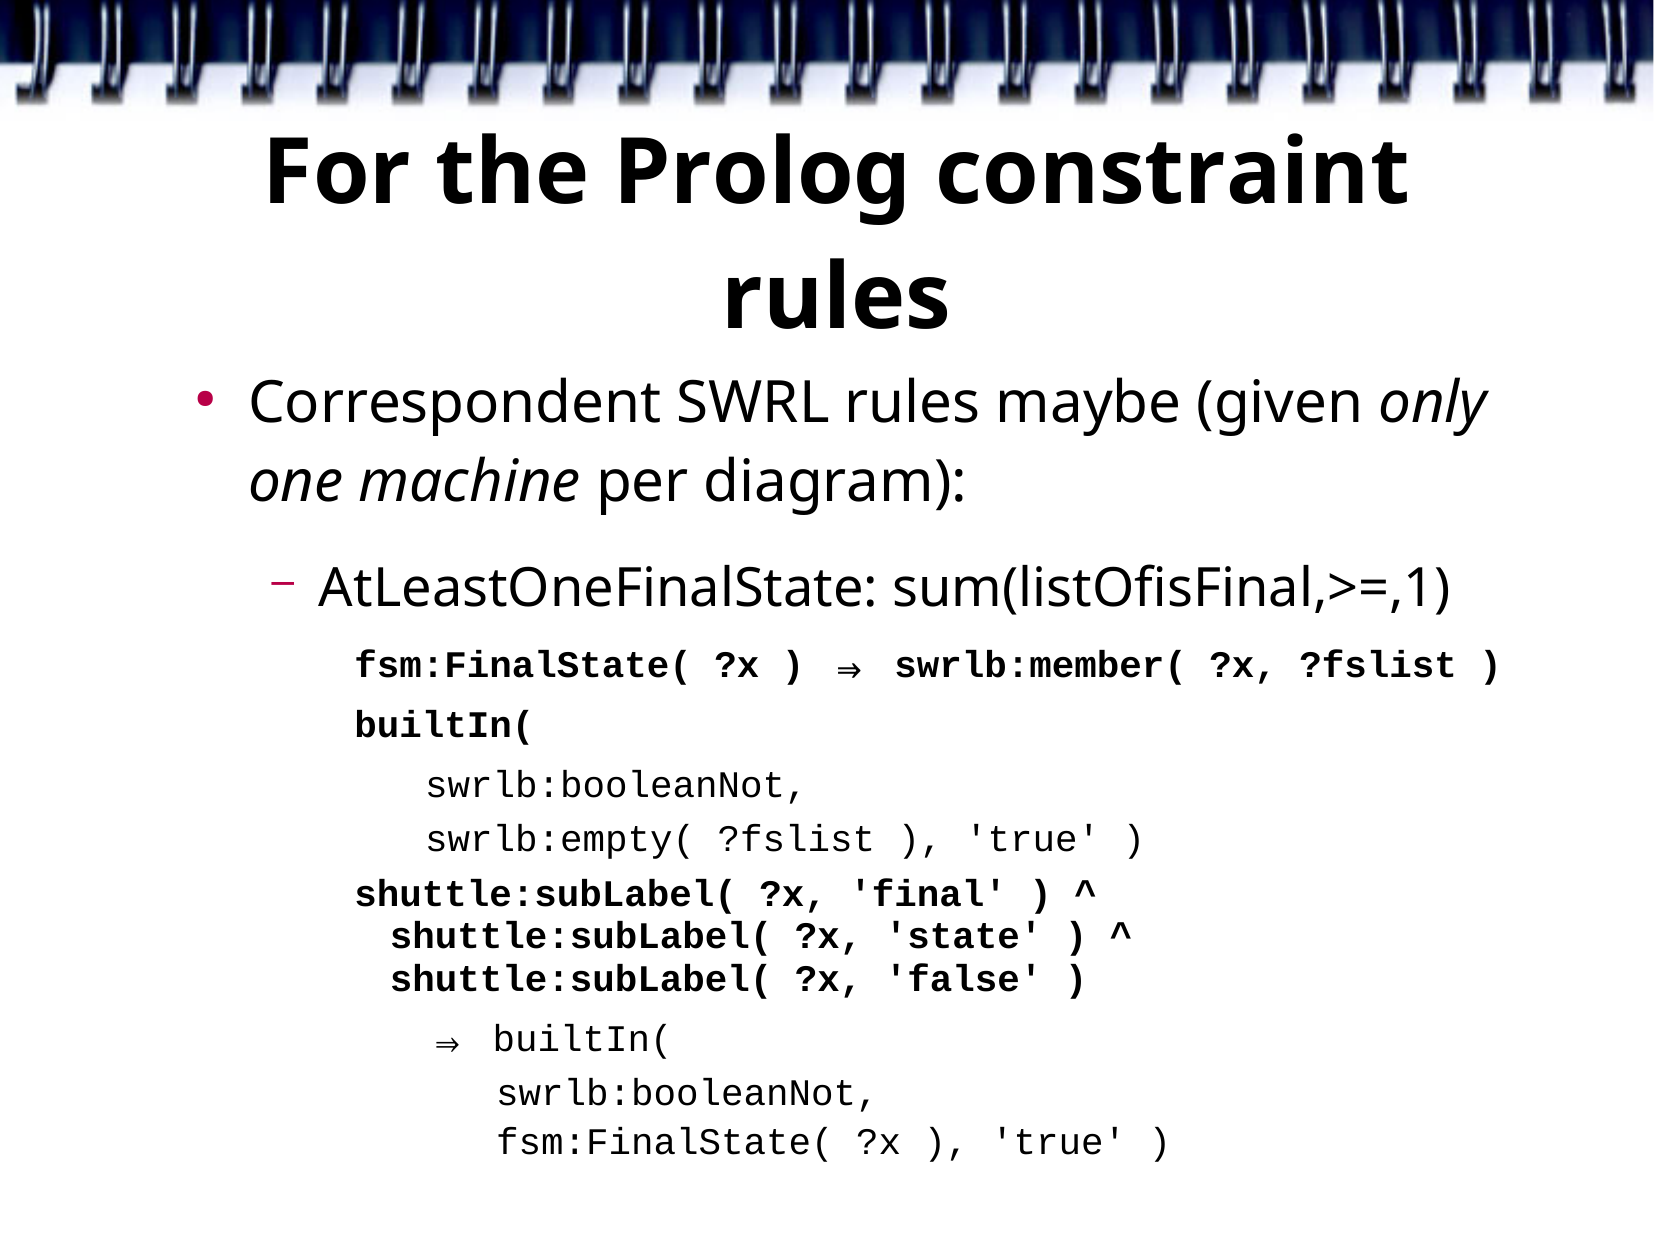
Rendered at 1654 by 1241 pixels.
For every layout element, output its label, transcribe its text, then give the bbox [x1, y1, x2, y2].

title For the Prolog constraint rules [139, 133, 1535, 327]
list Correspondent SWRL rules maybe (given only one machine per diagram): AtLeastOneFinalState: sum(listOfisFinal,>=,1) fsm:FinalState( ?x ) ⇒ swrlb:member( ?x, ?fslist ) builtIn( swrlb:booleanNot, swrlb:empty( ?fslist ), 'true' ) shuttle:subLabel( ?x, 'final' ) ^ shuttle:subLabel( ?x, 'state' ) ^ shuttle:subLabel( ?x, 'false' ) ⇒ builtIn( swrlb:booleanNot, fsm:FinalState( ?x ), 'true' ) [177, 360, 1536, 1186]
picture [0, 0, 1654, 121]
